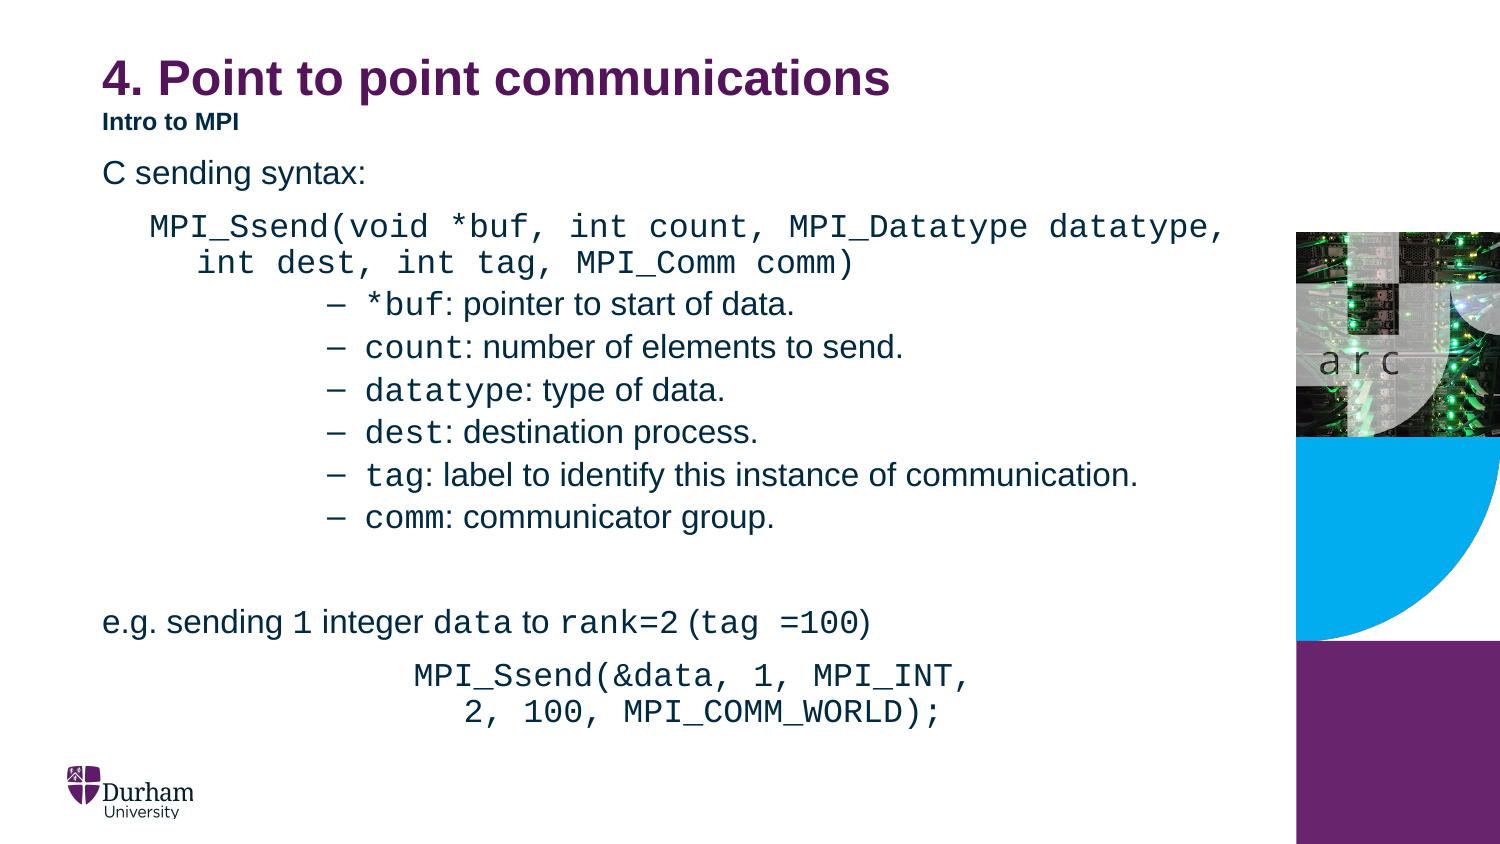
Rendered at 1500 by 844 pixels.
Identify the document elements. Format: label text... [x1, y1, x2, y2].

picture [67, 766, 193, 819]
picture [1332, 467, 1500, 640]
text_box [1296, 640, 1500, 844]
picture [1296, 232, 1500, 436]
list C sending syntax: MPI_Ssend(void *buf, int count, MPI_Datatype datatype, int dest, int tag, MPI_Comm comm) *buf: pointer to start of data. count: number of elements to send. datatype: type of data. dest: destination process. tag: label to identify this instance of communication. comm: communicator group. e.g. sending 1 integer data to rank=2 (tag =100) MPI_Ssend(&data, 1, MPI_INT, 2, 100, MPI_COMM_WORLD); [101, 156, 1258, 742]
title 4. Point to point communications Intro to MPI [101, 45, 1399, 187]
